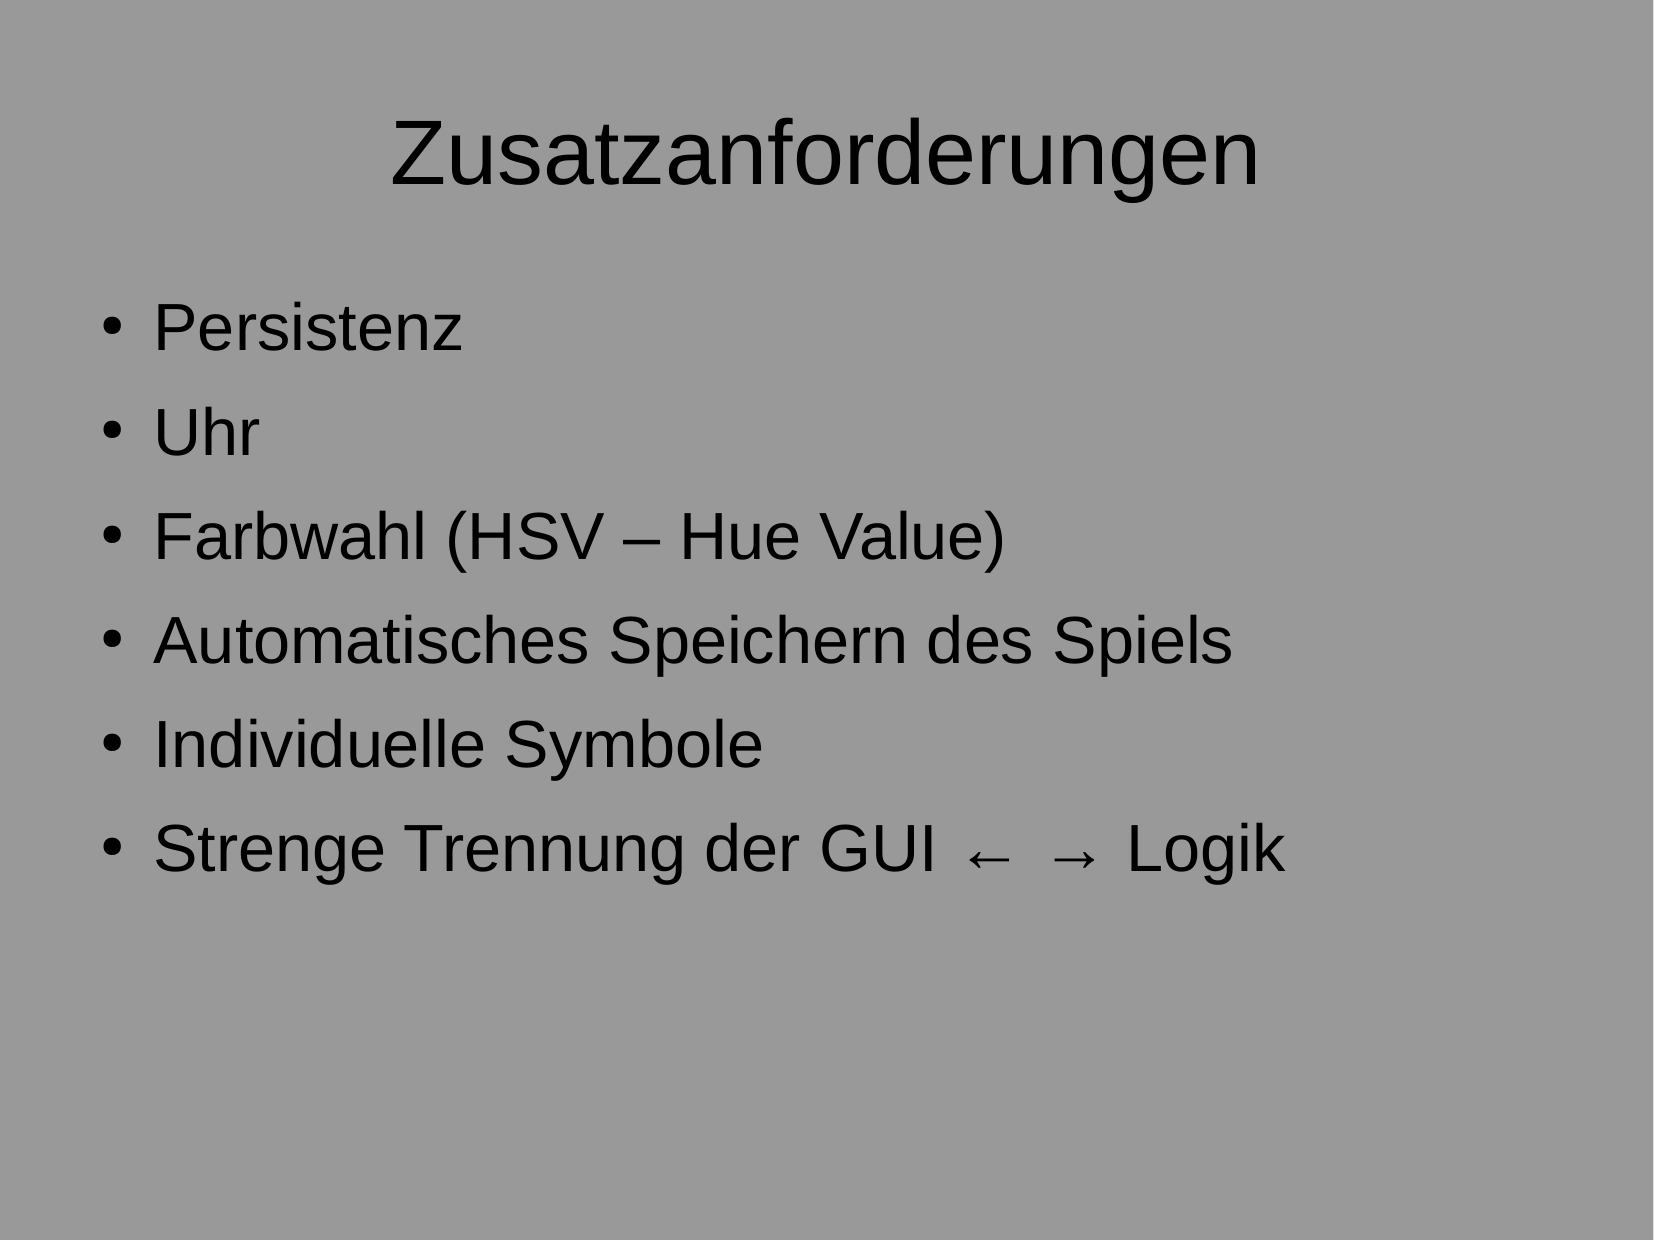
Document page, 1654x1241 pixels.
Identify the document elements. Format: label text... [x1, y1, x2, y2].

title Zusatzanforderungen [82, 49, 1571, 257]
list Persistenz Uhr Farbwahl (HSV – Hue Value) Automatisches Speichern des Spiels Individuelle Symbole Strenge Trennung der GUI ← → Logik [82, 290, 1571, 1010]
